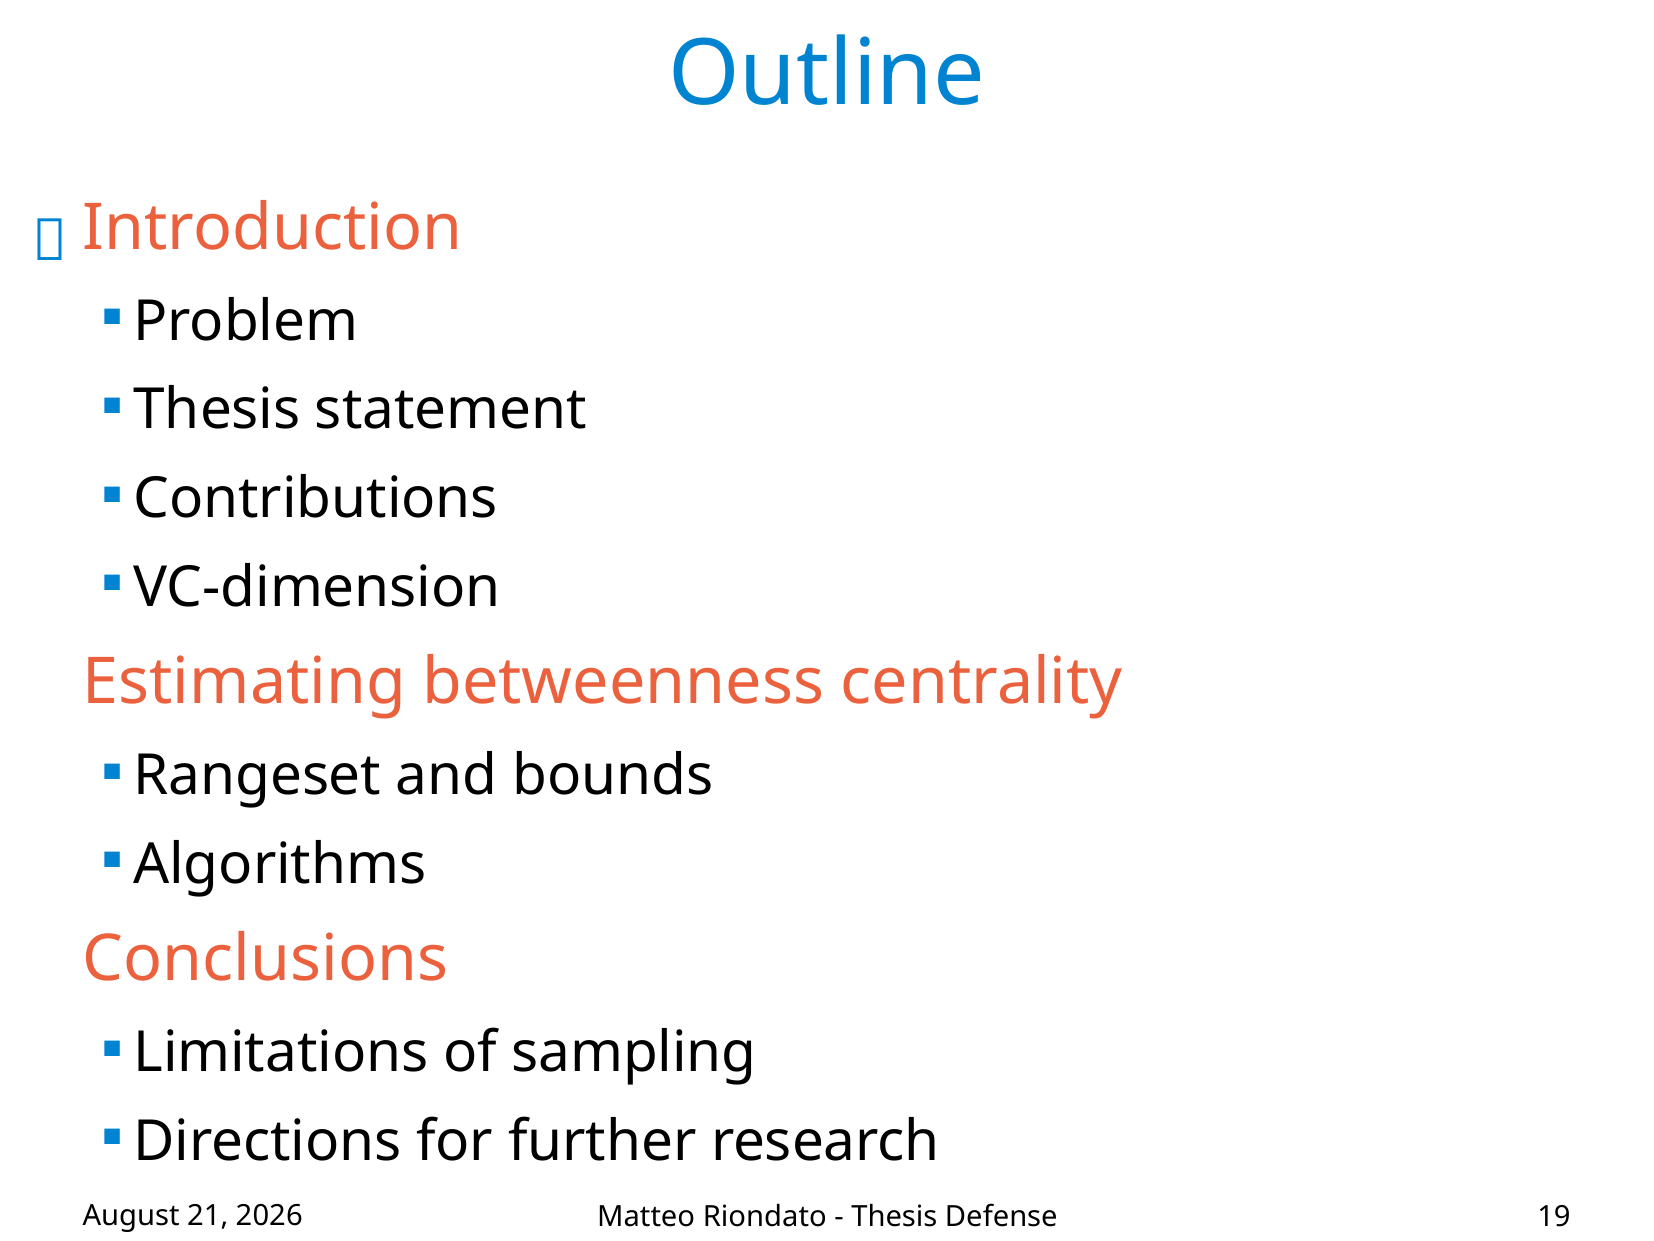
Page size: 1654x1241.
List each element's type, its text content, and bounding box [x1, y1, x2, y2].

title Outline [82, 0, 1571, 139]
text_box  [17, 190, 93, 271]
list Introduction Problem Thesis statement Contributions VC-dimension Estimating betweenness centrality Rangeset and bounds Algorithms Conclusions Limitations of sampling Directions for further research [82, 180, 1571, 1186]
